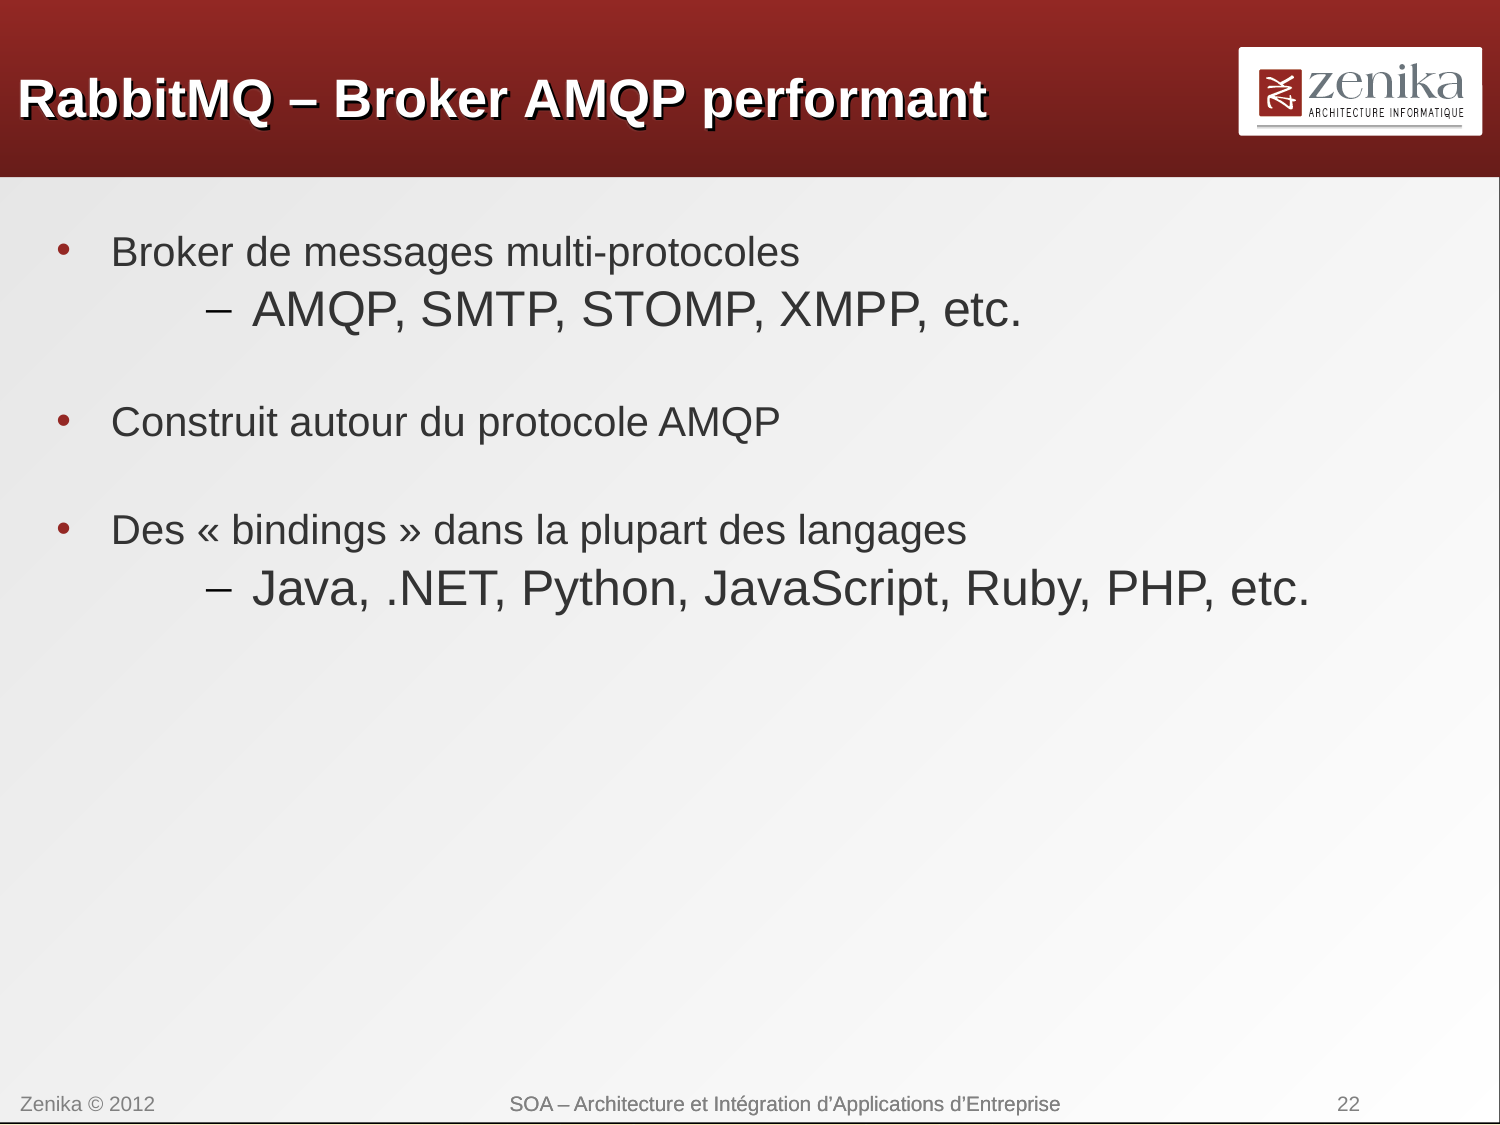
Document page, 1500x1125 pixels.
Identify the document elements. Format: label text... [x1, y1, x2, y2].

text_box Broker de messages multi-protocoles AMQP, SMTP, STOMP, XMPP, etc. Construit autour du protocole AMQP Des « bindings » dans la plupart des langages Java, .NET, Python, JavaScript, Ruby, PHP, etc. [41, 225, 1452, 1035]
text_box SOA – Architecture et Intégration d’Applications d’Entreprise [443, 1084, 1128, 1106]
title RabbitMQ – Broker AMQP performant [17, 15, 1214, 180]
